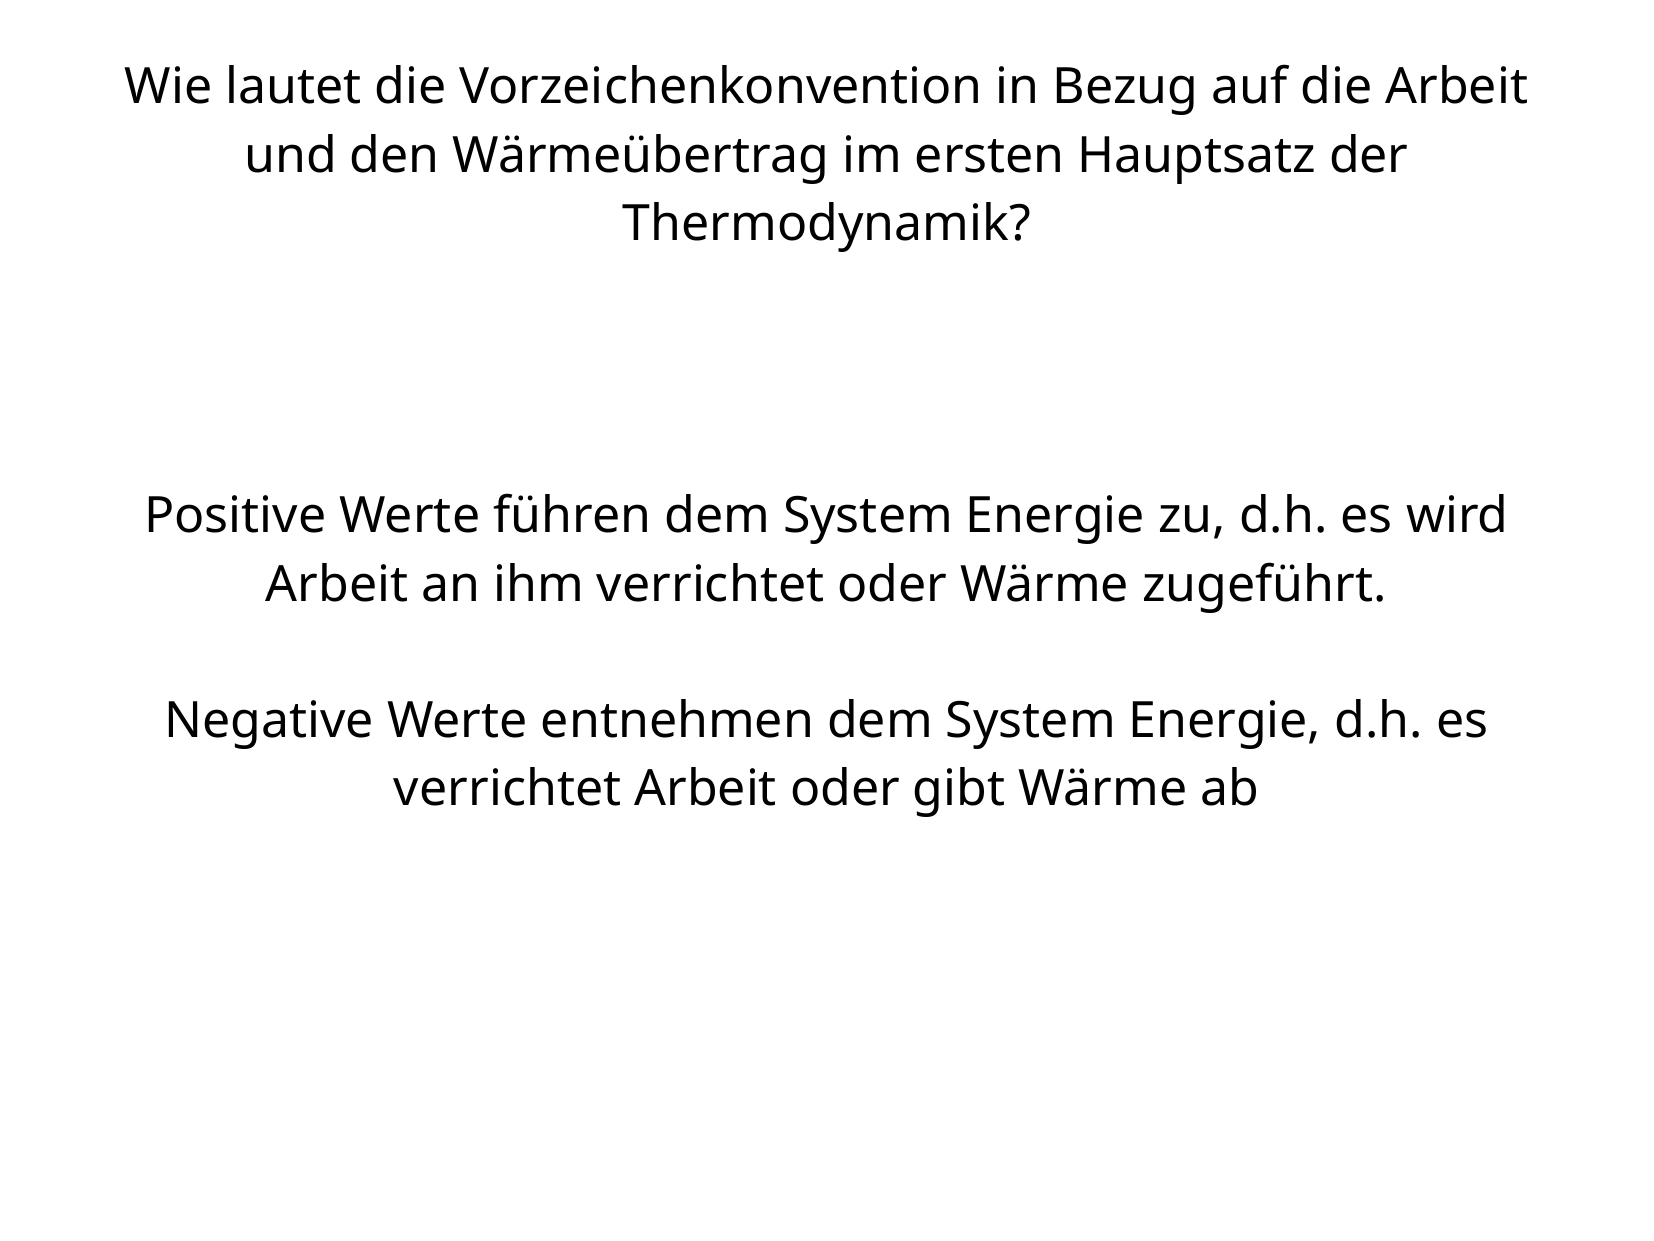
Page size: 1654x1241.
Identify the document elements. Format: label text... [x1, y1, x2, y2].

title Wie lautet die Vorzeichenkonvention in Bezug auf die Arbeit und den Wärmeübertrag im ersten Hauptsatz der Thermodynamik? [82, 49, 1571, 257]
subtitle Positive Werte führen dem System Energie zu, d.h. es wird Arbeit an ihm verrichtet oder Wärme zugeführt. Negative Werte entnehmen dem System Energie, d.h. es verrichtet Arbeit oder gibt Wärme ab [82, 290, 1571, 1010]
